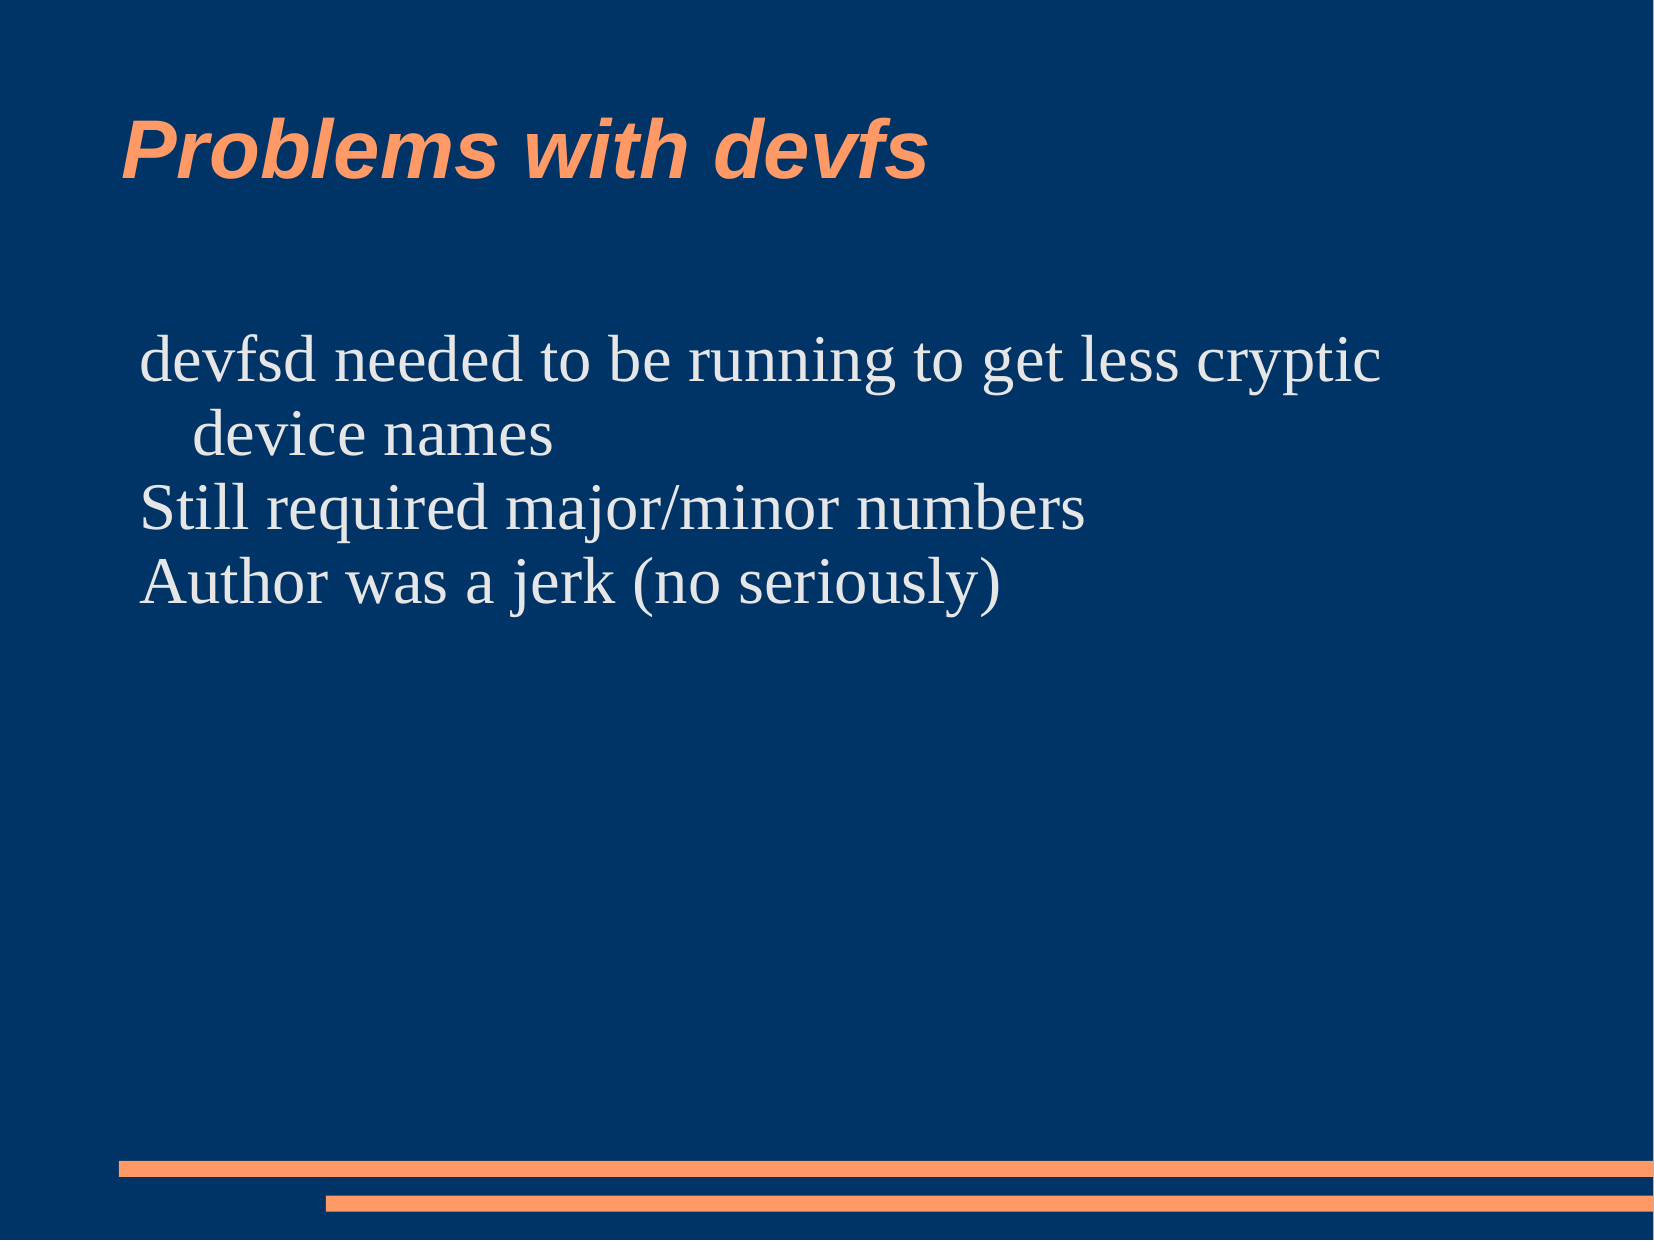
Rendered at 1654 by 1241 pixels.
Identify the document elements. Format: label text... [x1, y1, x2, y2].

title Problems with devfs [121, 46, 1534, 254]
list devfsd needed to be running to get less cryptic device names Still required major/minor numbers Author was a jerk (no seriously) [121, 322, 1561, 1133]
